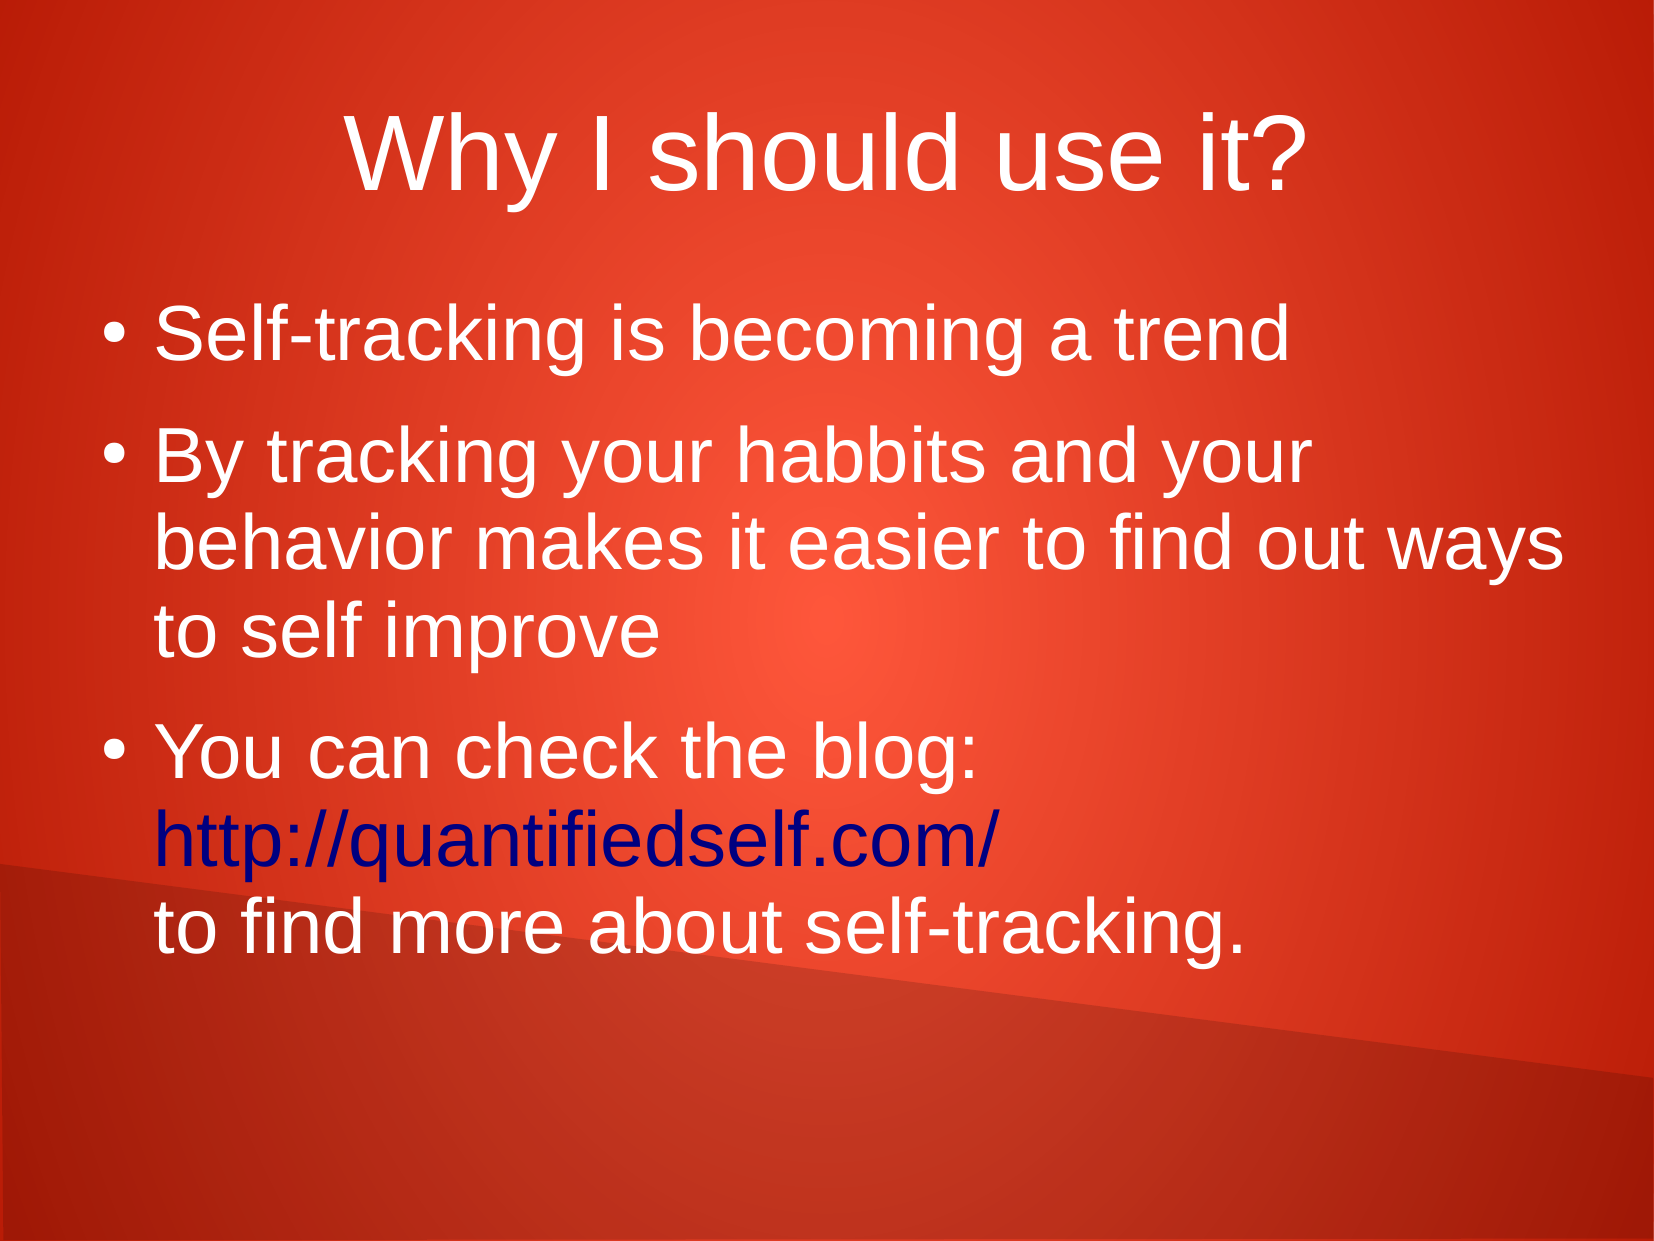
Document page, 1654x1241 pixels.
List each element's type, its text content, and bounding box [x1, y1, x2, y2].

list Self-tracking is becoming a trend By tracking your habbits and your behavior makes it easier to find out ways to self improve You can check the blog: http://quantifiedself.com/ to find more about self-tracking. [82, 290, 1571, 1010]
title Why I should use it? [82, 49, 1571, 257]
